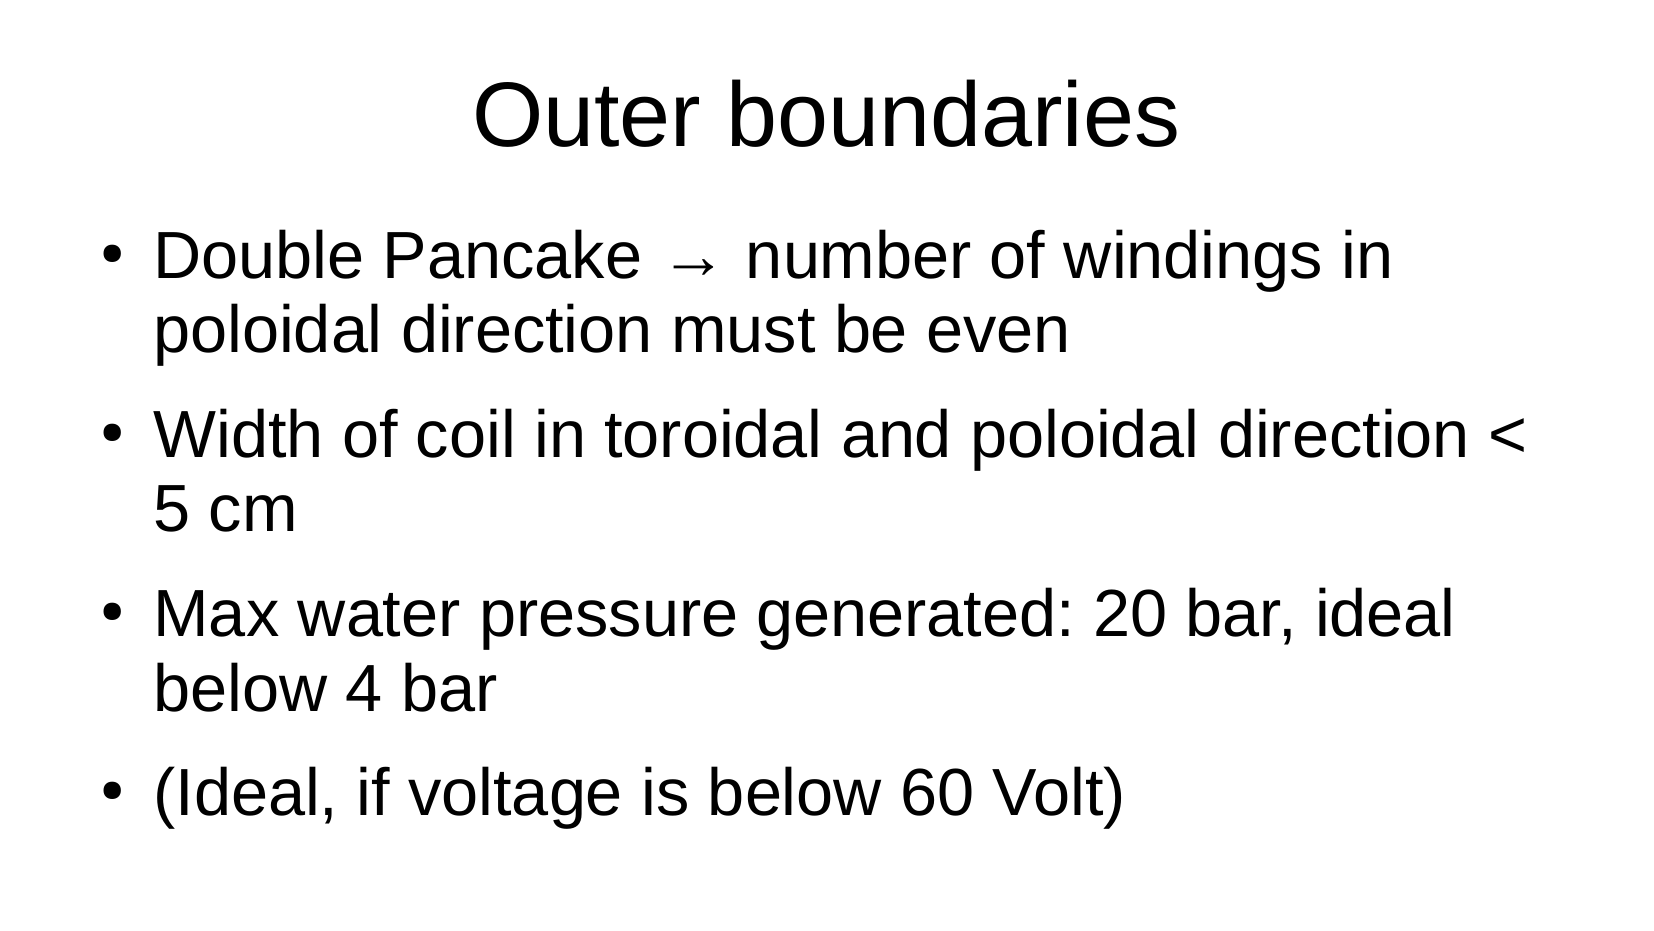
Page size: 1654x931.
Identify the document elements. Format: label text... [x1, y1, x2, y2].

list Double Pancake → number of windings in poloidal direction must be even Width of coil in toroidal and poloidal direction < 5 cm Max water pressure generated: 20 bar, ideal below 4 bar (Ideal, if voltage is below 60 Volt) [82, 217, 1571, 863]
title Outer boundaries [82, 37, 1571, 193]
